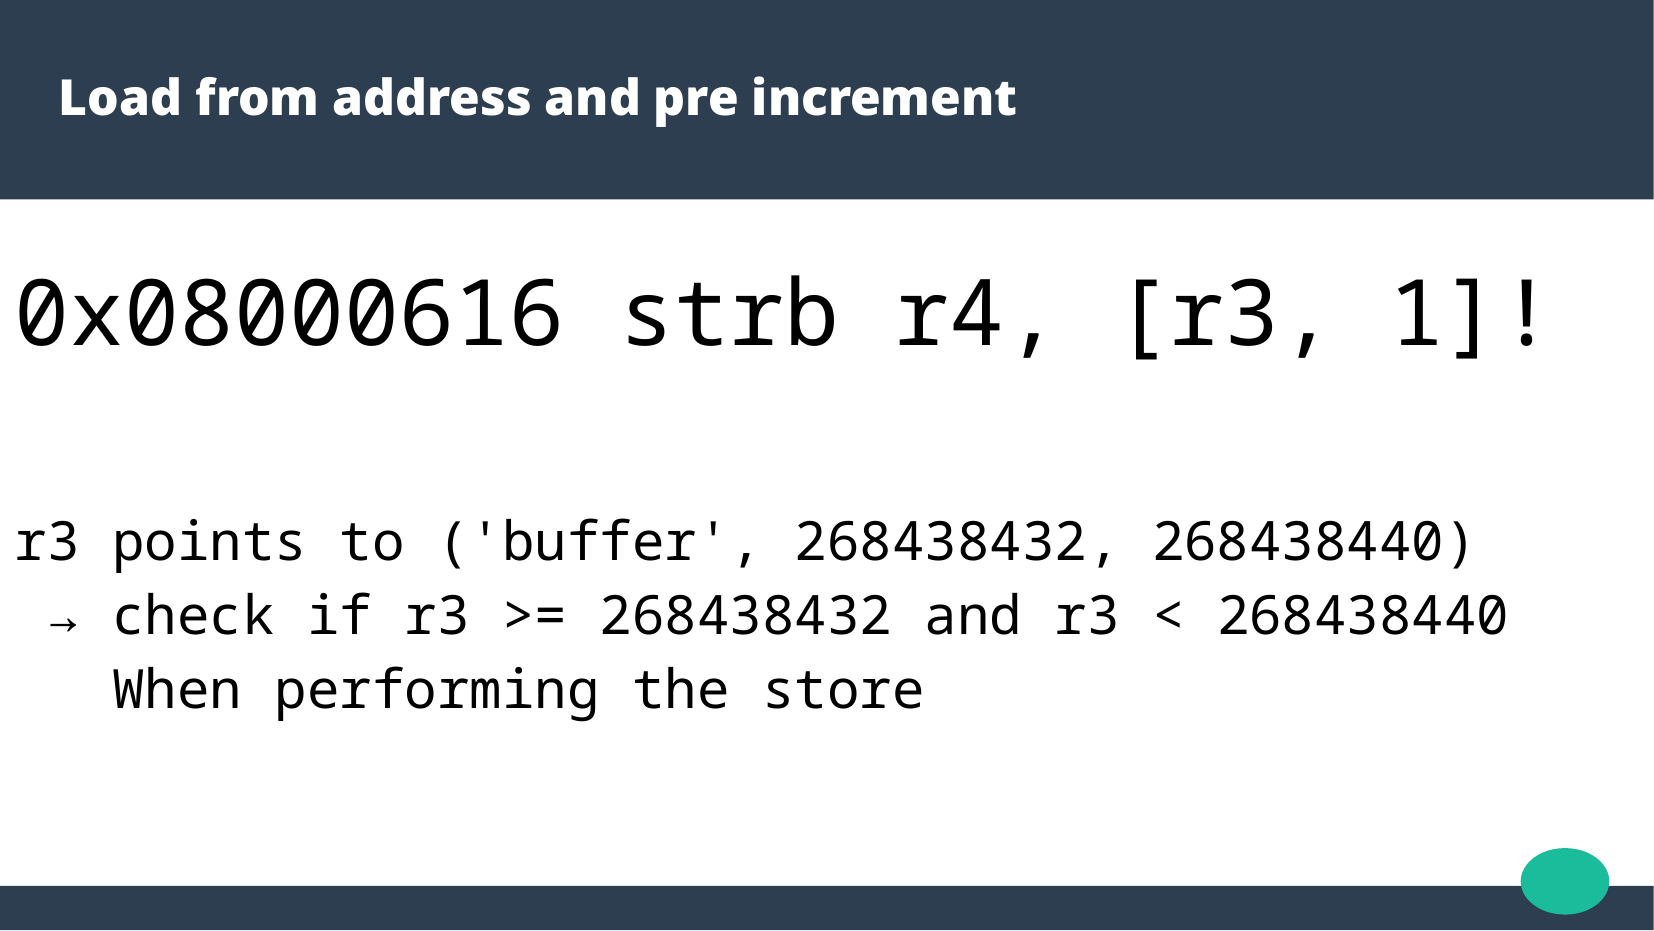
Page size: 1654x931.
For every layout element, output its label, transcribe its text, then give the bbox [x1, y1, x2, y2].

text_box 0x08000616 strb r4, [r3, 1]! [0, 240, 1636, 495]
title Load from address and pre increment [59, 37, 1595, 155]
text_box 0x08000616 strb r4, [r3, 1]! [0, 731, 1636, 931]
text_box r3 points to ('buffer', 268438432, 268438440) → check if r3 >= 268438432 and r3 < 268438440 When performing the store [0, 495, 1636, 731]
